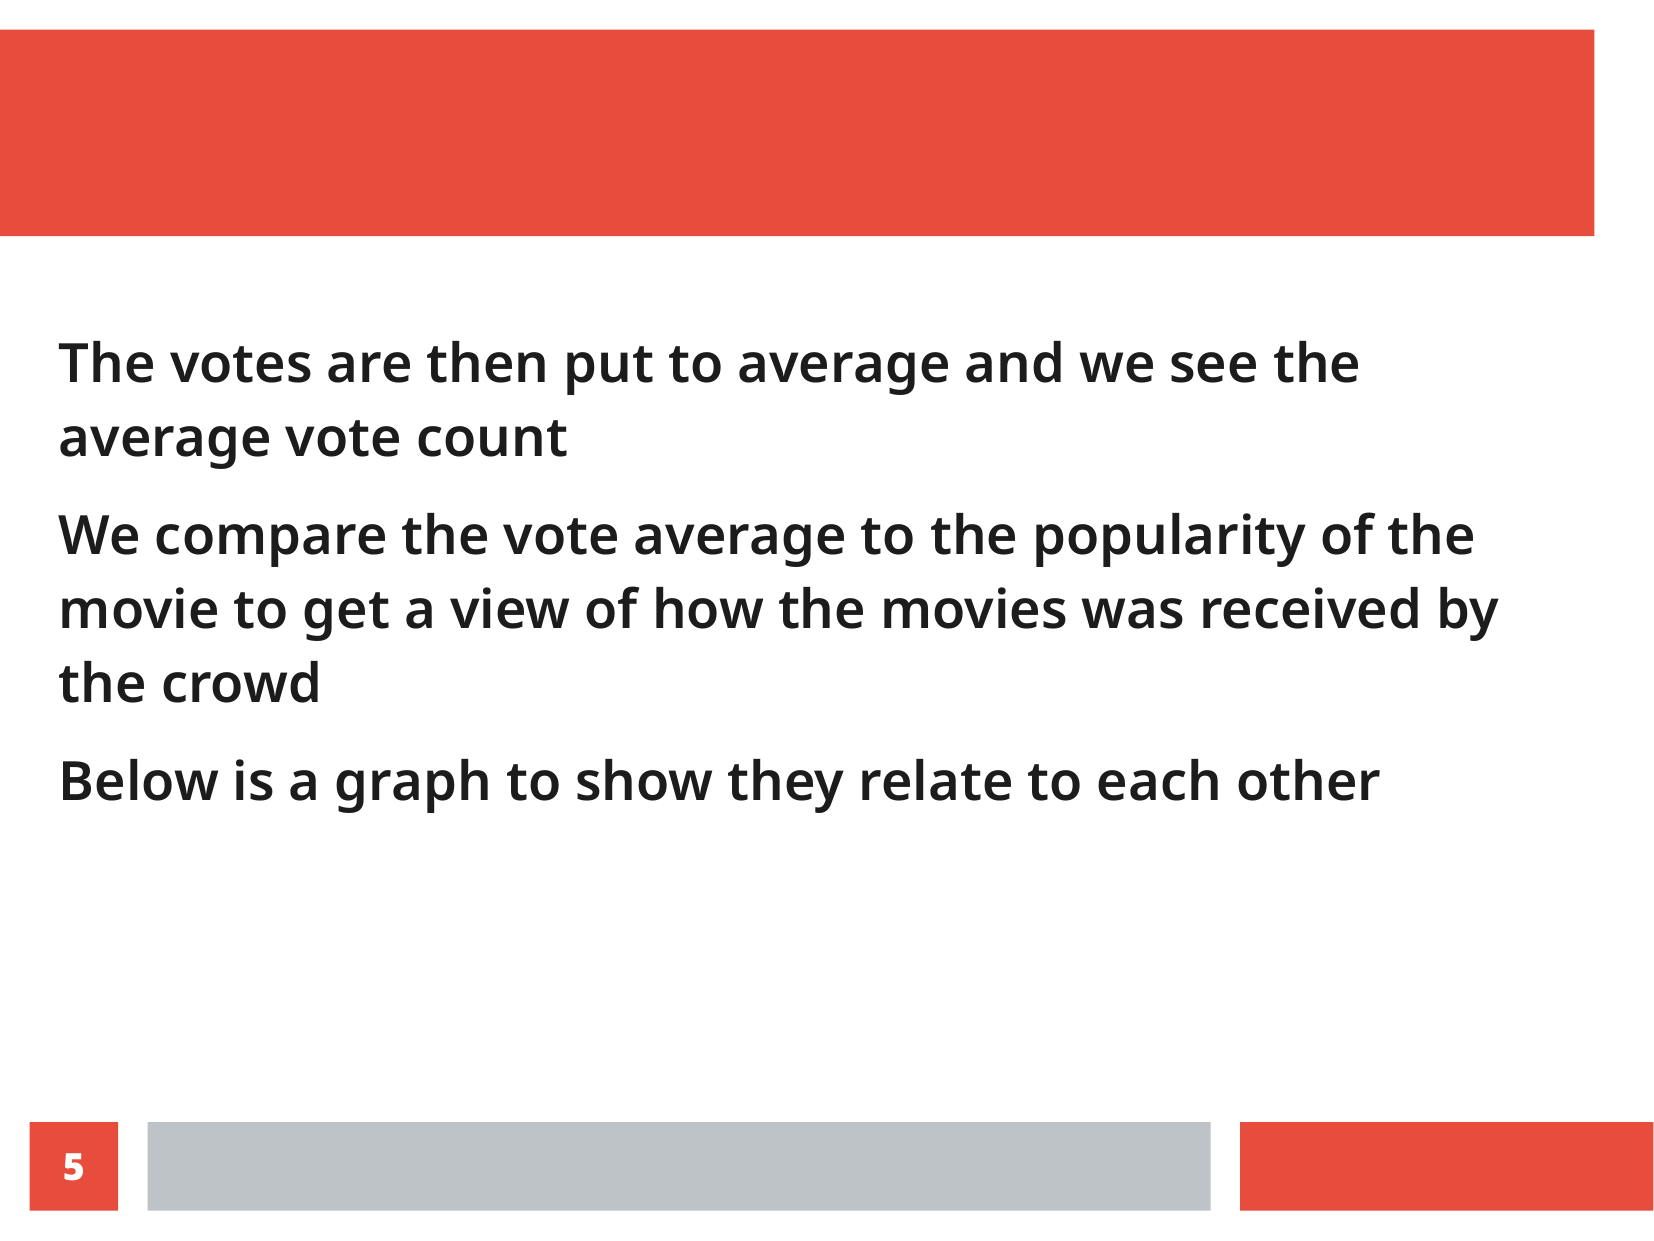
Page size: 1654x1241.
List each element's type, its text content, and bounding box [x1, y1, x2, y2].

list The votes are then put to average and we see the average vote count We compare the vote average to the popularity of the movie to get a view of how the movies was received by the crowd Below is a graph to show they relate to each other [59, 324, 1565, 1093]
